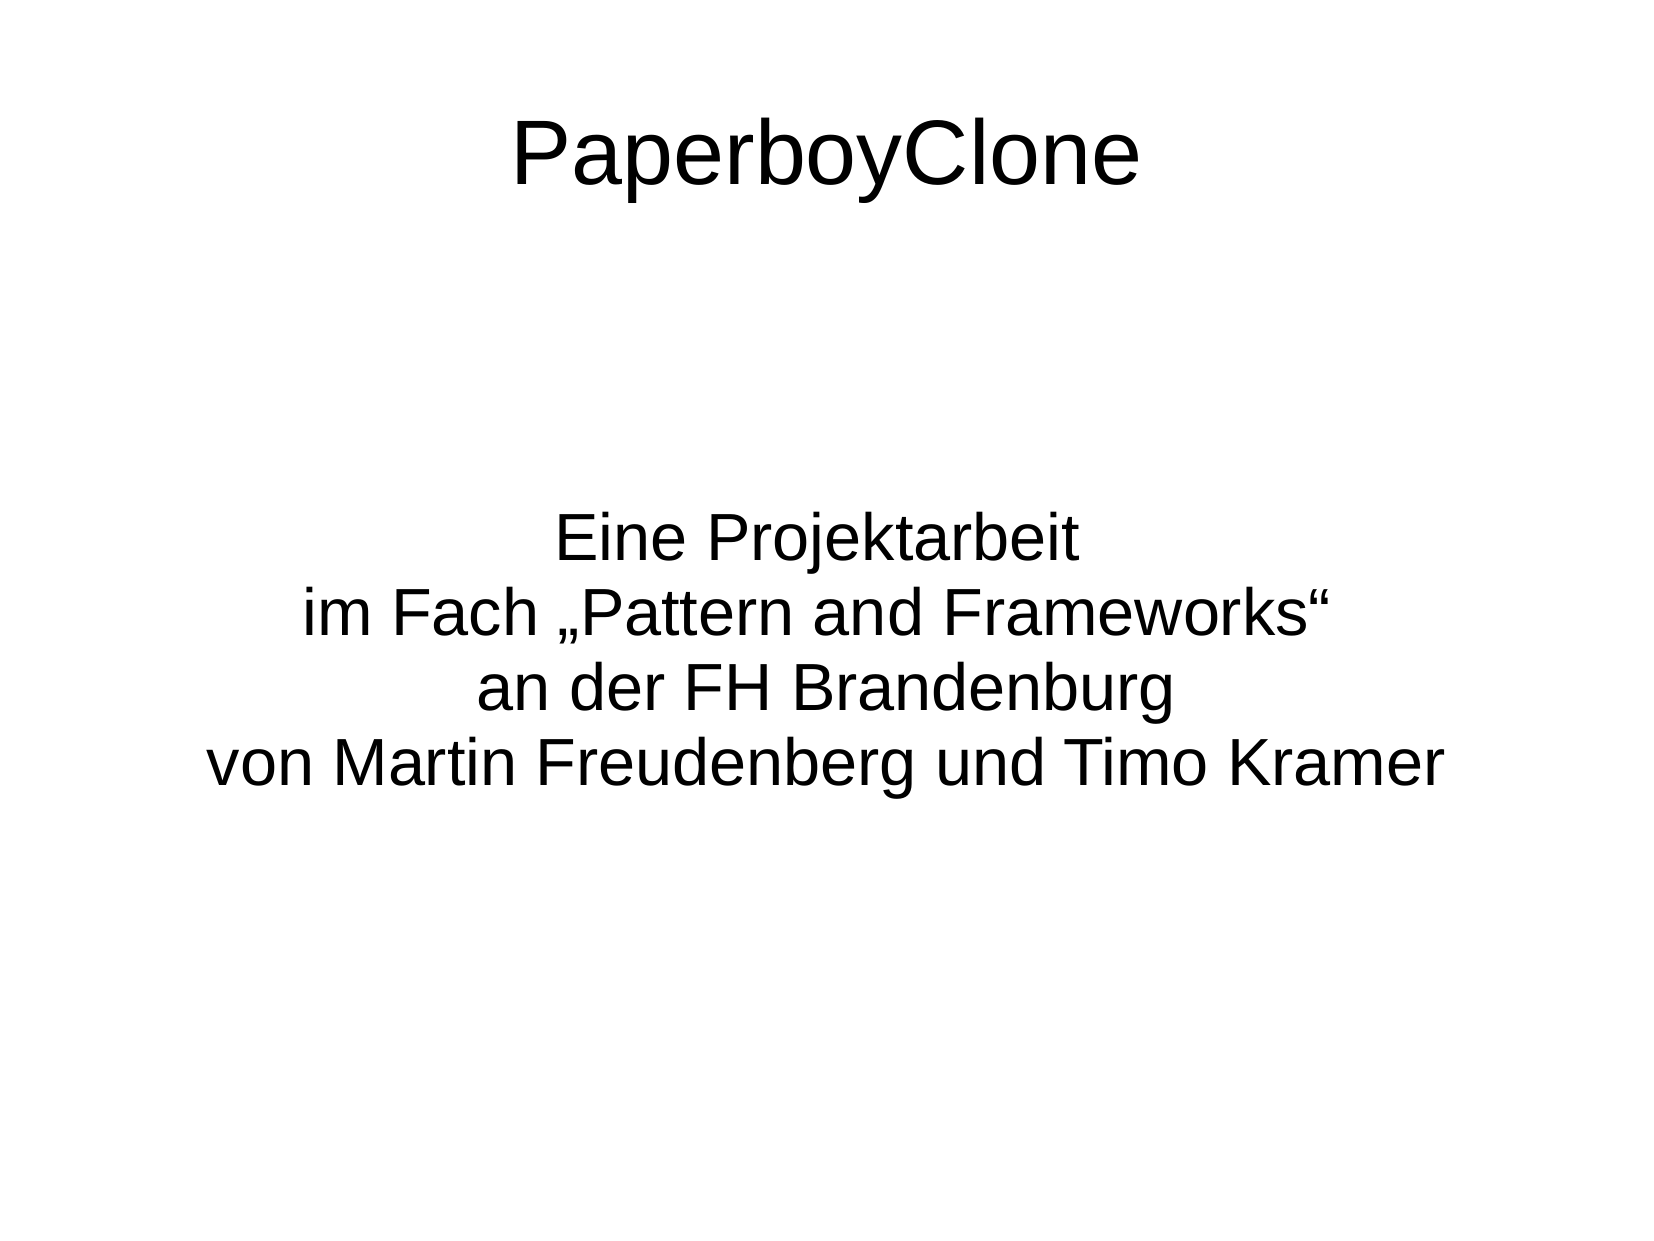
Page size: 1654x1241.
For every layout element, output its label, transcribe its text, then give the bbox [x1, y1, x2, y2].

title PaperboyClone [82, 49, 1571, 257]
subtitle Eine Projektarbeit im Fach „Pattern and Frameworks“ an der FH Brandenburg von Martin Freudenberg und Timo Kramer [82, 290, 1571, 1010]
